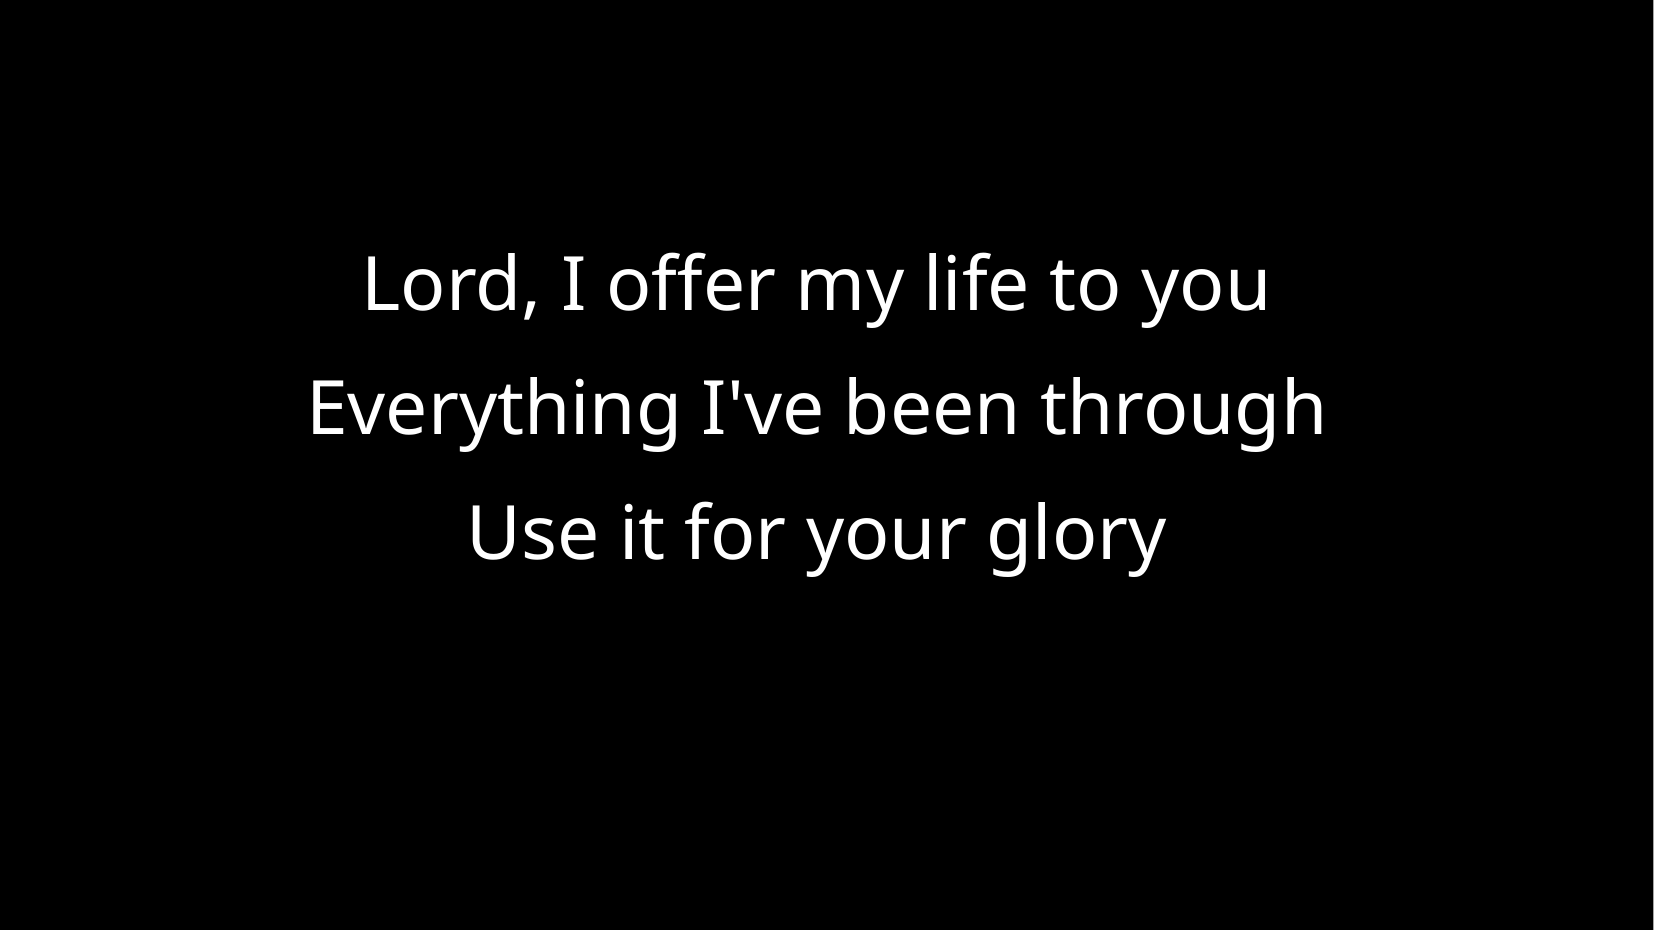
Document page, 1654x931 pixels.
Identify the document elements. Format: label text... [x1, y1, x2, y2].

list Lord, I offer my life to you Everything I've been through Use it for your glory [0, 230, 1654, 770]
